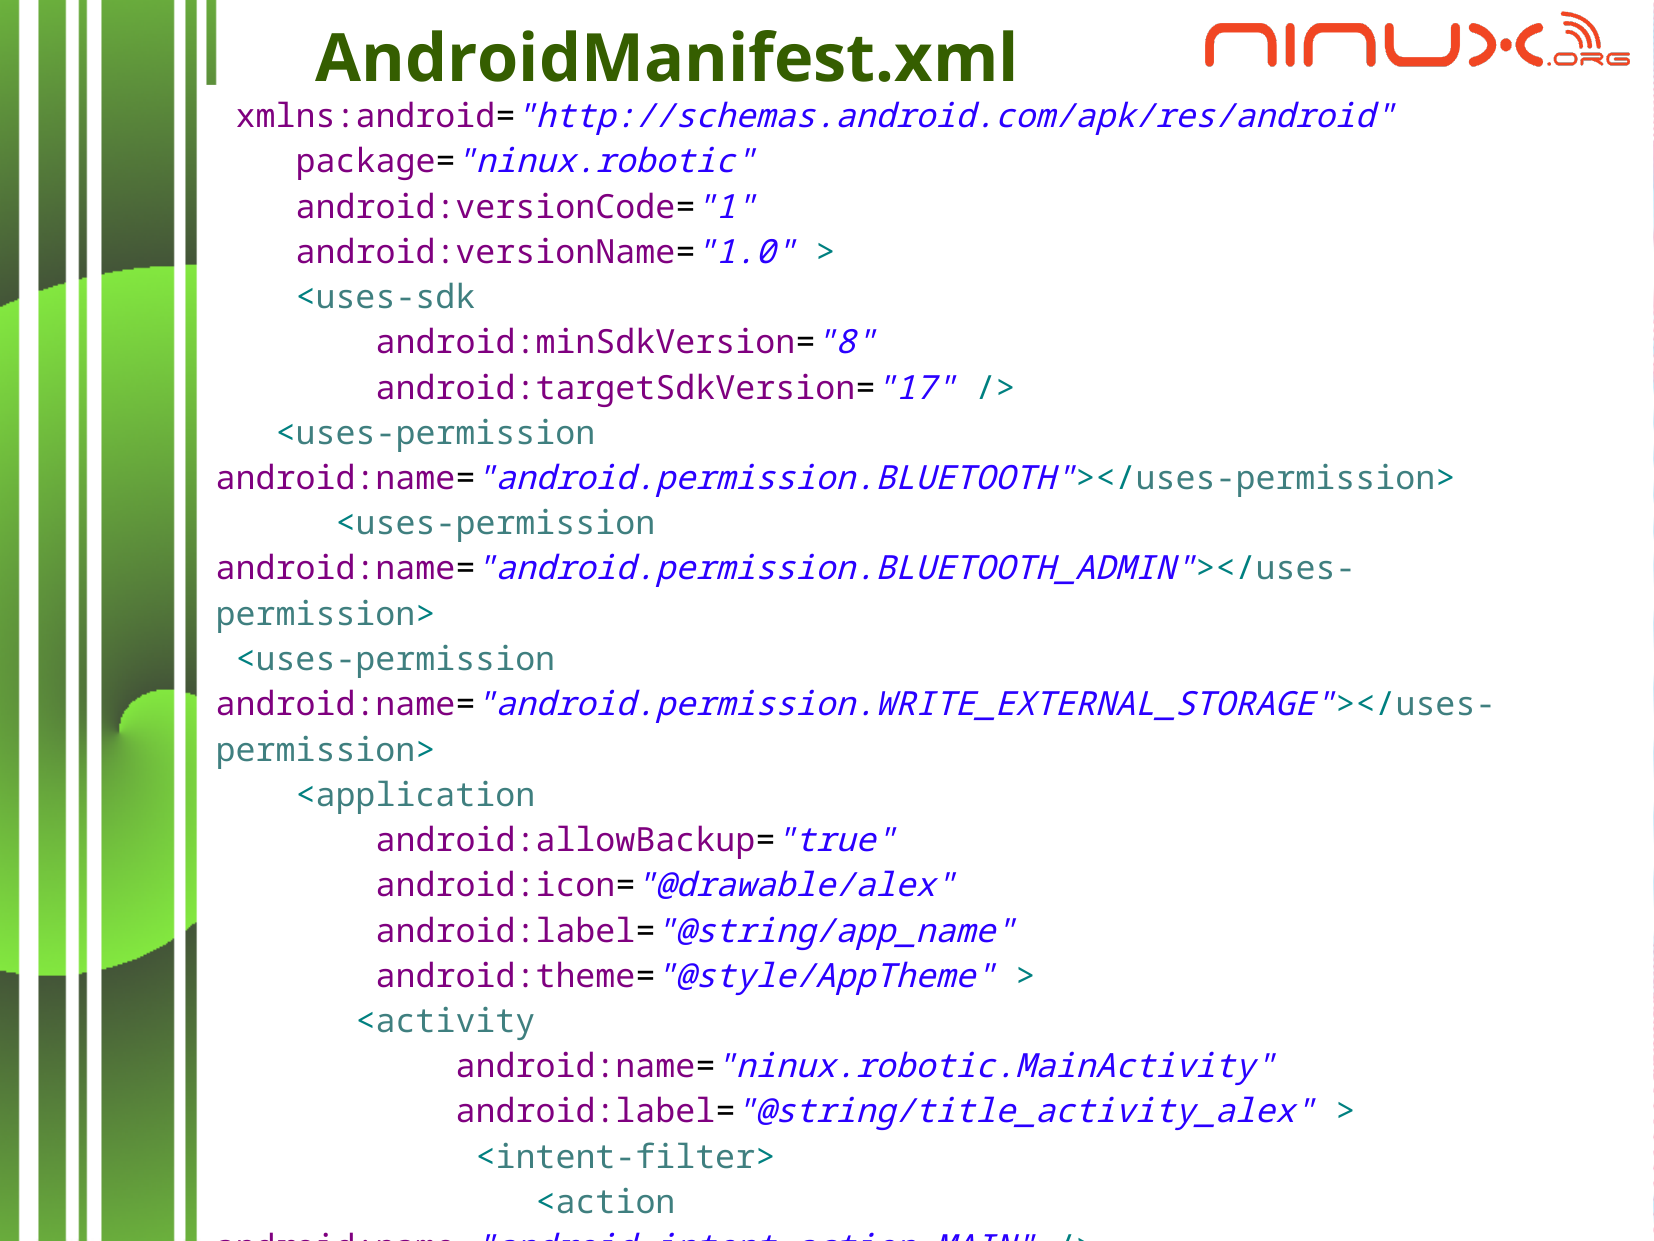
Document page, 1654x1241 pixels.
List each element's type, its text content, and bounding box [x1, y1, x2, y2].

picture [0, 0, 1654, 1241]
title AndroidManifest.xml [35, 5, 1300, 107]
text_box xmlns:android="http://schemas.android.com/apk/res/android" package="ninux.robotic" android:versionCode="1" android:versionName="1.0" > <uses-sdk android:minSdkVersion="8" android:targetSdkVersion="17" /> <uses-permission android:name="android.permission.BLUETOOTH"></uses-permission> <uses-permission android:name="android.permission.BLUETOOTH_ADMIN"></uses-permission> <uses-permission android:name="android.permission.WRITE_EXTERNAL_STORAGE"></uses-permission> <application android:allowBackup="true" android:icon="@drawable/alex" android:label="@string/app_name" android:theme="@style/AppTheme" > <activity android:name="ninux.robotic.MainActivity" android:label="@string/title_activity_alex" > <intent-filter> <action android:name="android.intent.action.MAIN" /> <category android:name="android.intent.category.LAUNCHER" /> </intent-filter> </activity> </application> [200, 84, 1583, 1224]
